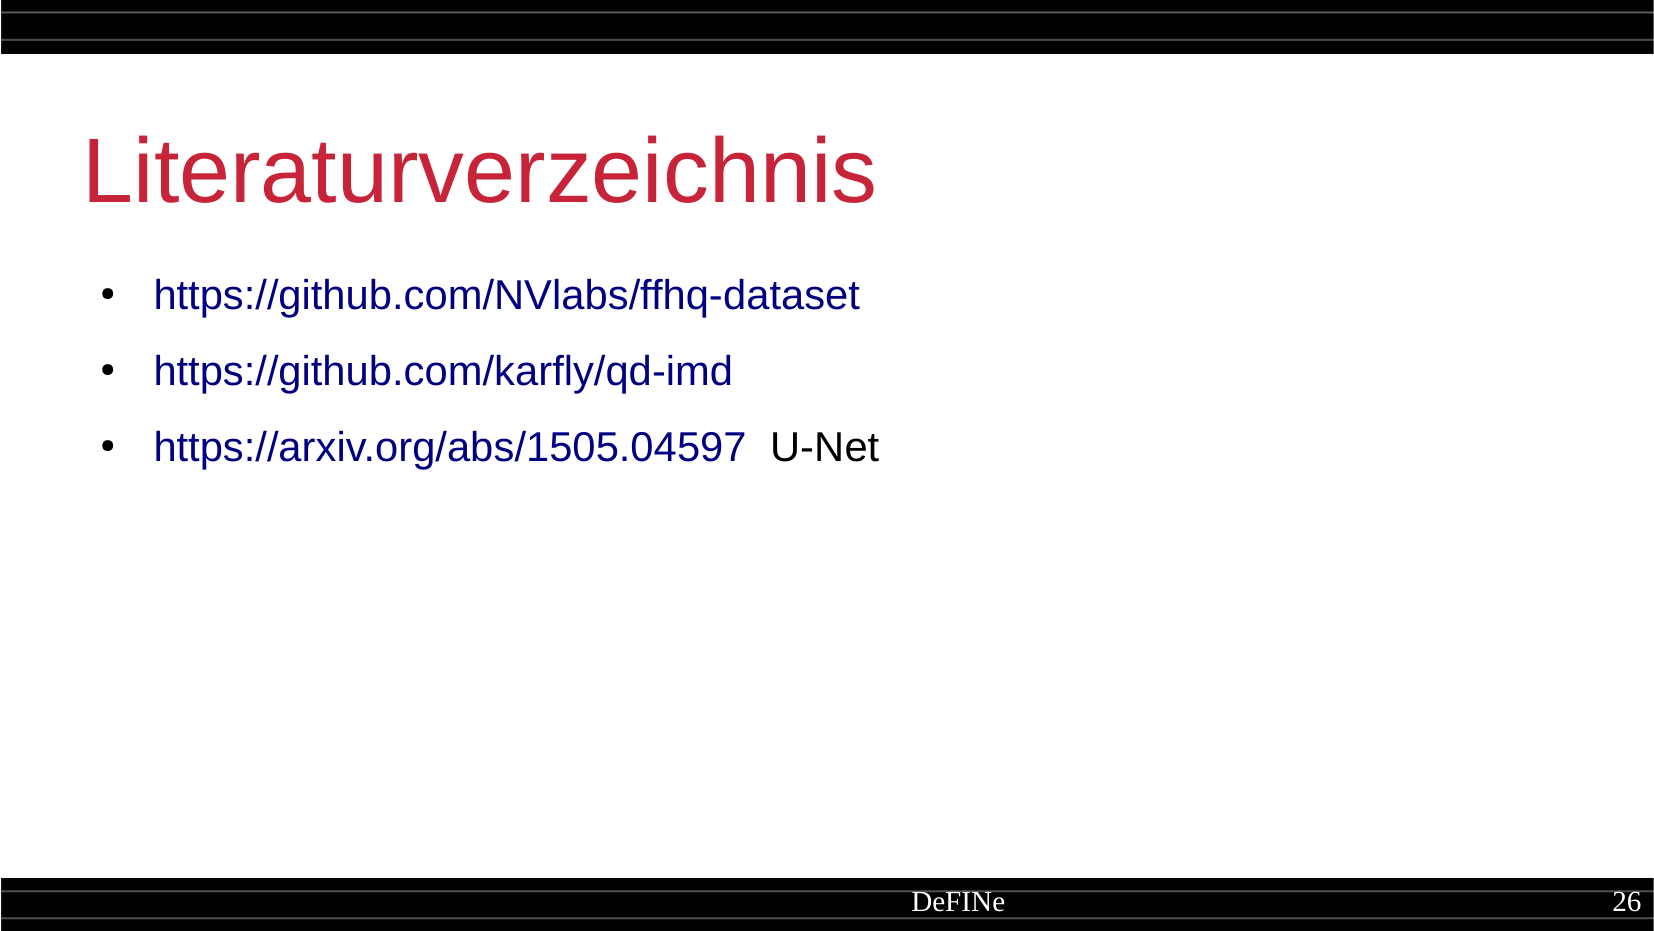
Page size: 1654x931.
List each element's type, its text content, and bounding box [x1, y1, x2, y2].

title Literaturverzeichnis [82, 92, 1571, 249]
list https://github.com/NVlabs/ffhq-dataset https://github.com/karfly/qd-imd https://arxiv.org/abs/1505.04597 U-Net [82, 271, 1571, 758]
picture [1, 0, 1654, 54]
picture [1, 878, 1654, 931]
